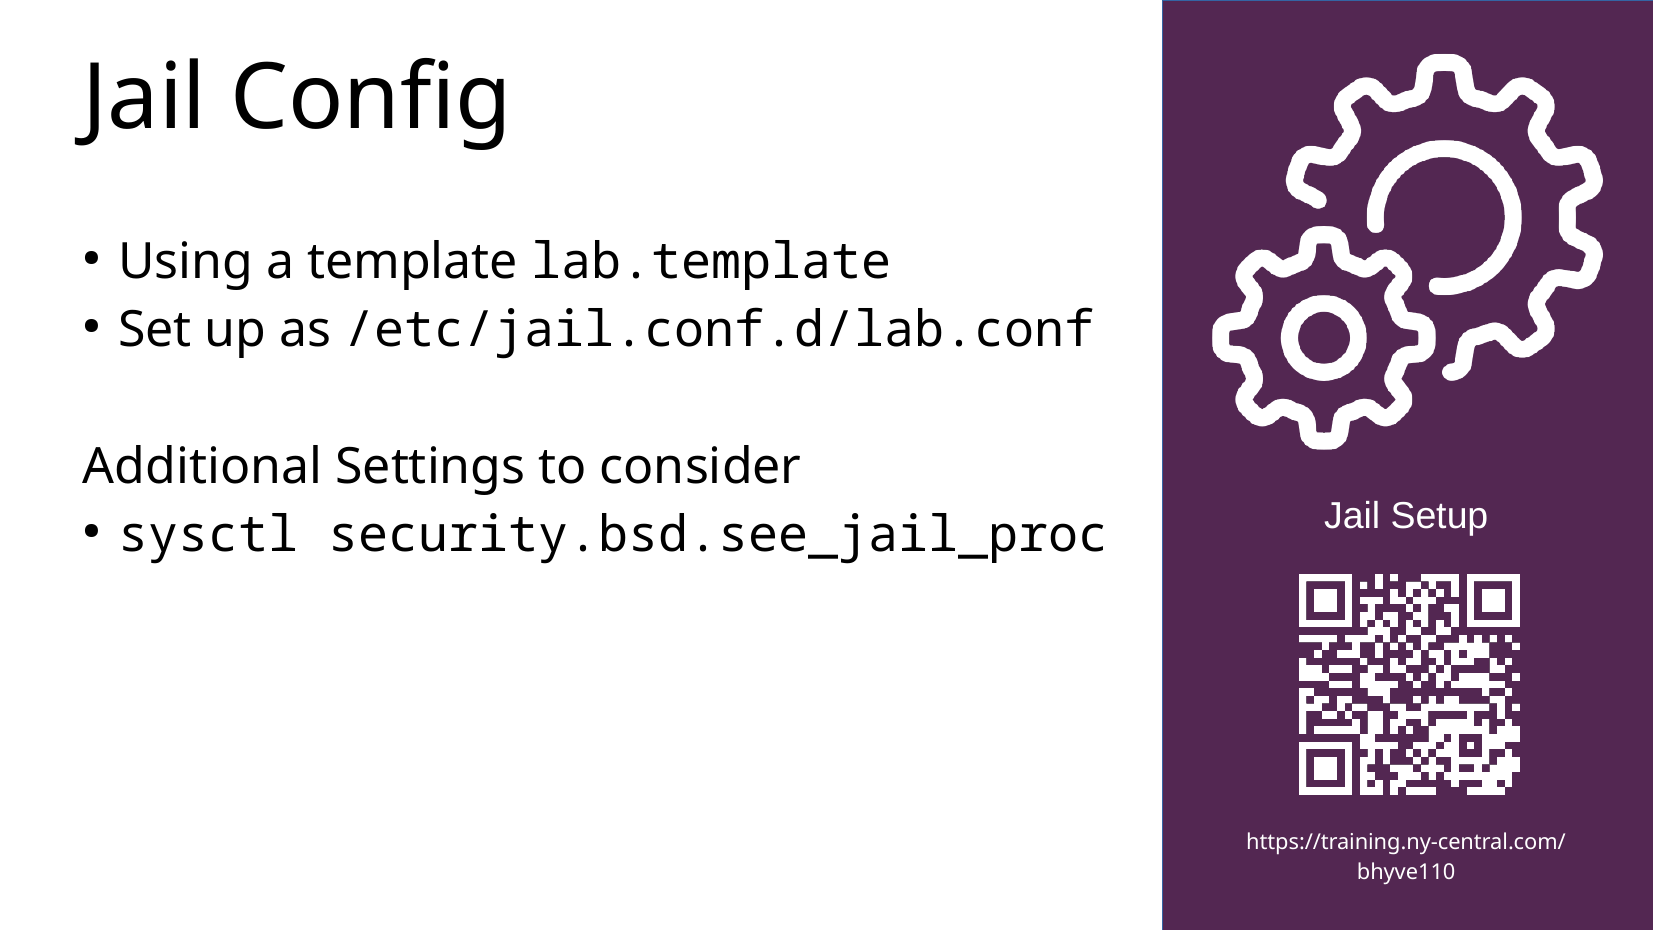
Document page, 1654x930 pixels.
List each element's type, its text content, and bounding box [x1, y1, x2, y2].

text_box Jail Setup [1200, 487, 1613, 638]
text_box [1162, 0, 1653, 930]
picture [1268, 543, 1550, 826]
text_box https://training.ny-central.com/bhyve110 [1200, 819, 1613, 930]
subtitle Using a template lab.template Set up as /etc/jail.conf.d/lab.conf Additional Settings to consider sysctl security.bsd.see_jail_proc [82, 224, 1126, 862]
picture [1200, 45, 1613, 458]
title Jail Config [82, 37, 1571, 150]
